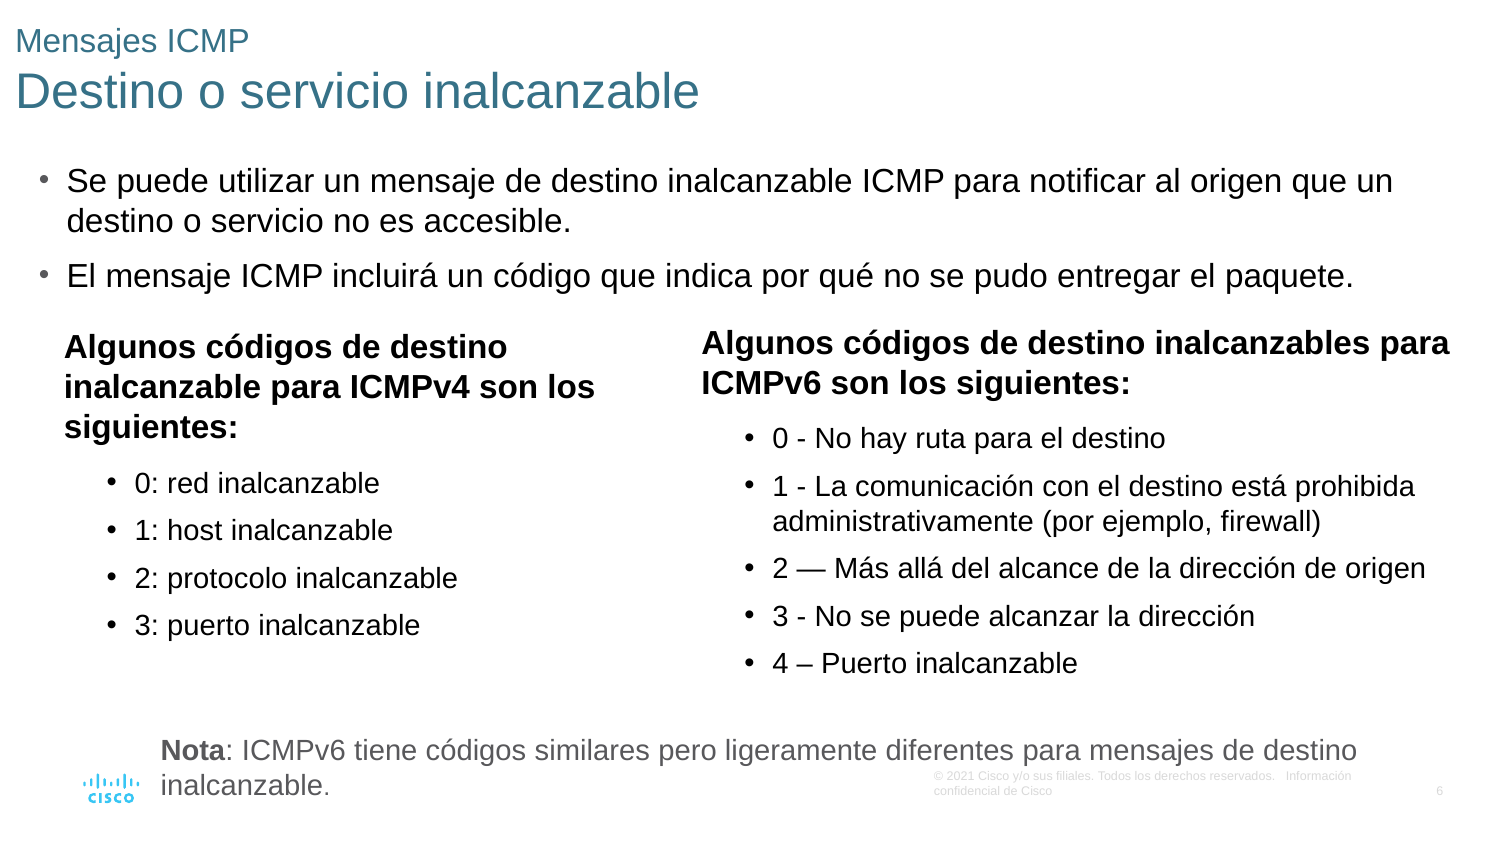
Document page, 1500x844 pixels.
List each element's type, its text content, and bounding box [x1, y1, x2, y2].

title Mensajes ICMP Destino o servicio inalcanzable [0, 6, 1500, 131]
list Se puede utilizar un mensaje de destino inalcanzable ICMP para notificar al origen que un destino o servicio no es accesible. El mensaje ICMP incluirá un código que indica por qué no se pudo entregar el paquete. [23, 151, 1470, 314]
text_box Algunos códigos de destino inalcanzables para ICMPv6 son los siguientes: 0 - No hay ruta para el destino 1 - La comunicación con el destino está prohibida administrativamente (por ejemplo, firewall) 2 — Más allá del alcance de la dirección de origen 3 - No se puede alcanzar la dirección 4 – Puerto inalcanzable [686, 313, 1487, 704]
text_box Algunos códigos de destino inalcanzable para ICMPv4 son los siguientes: 0: red inalcanzable 1: host inalcanzable 2: protocolo inalcanzable 3: puerto inalcanzable [48, 318, 662, 692]
text_box Nota: ICMPv6 tiene códigos similares pero ligeramente diferentes para mensajes de destino inalcanzable. [145, 724, 1470, 809]
